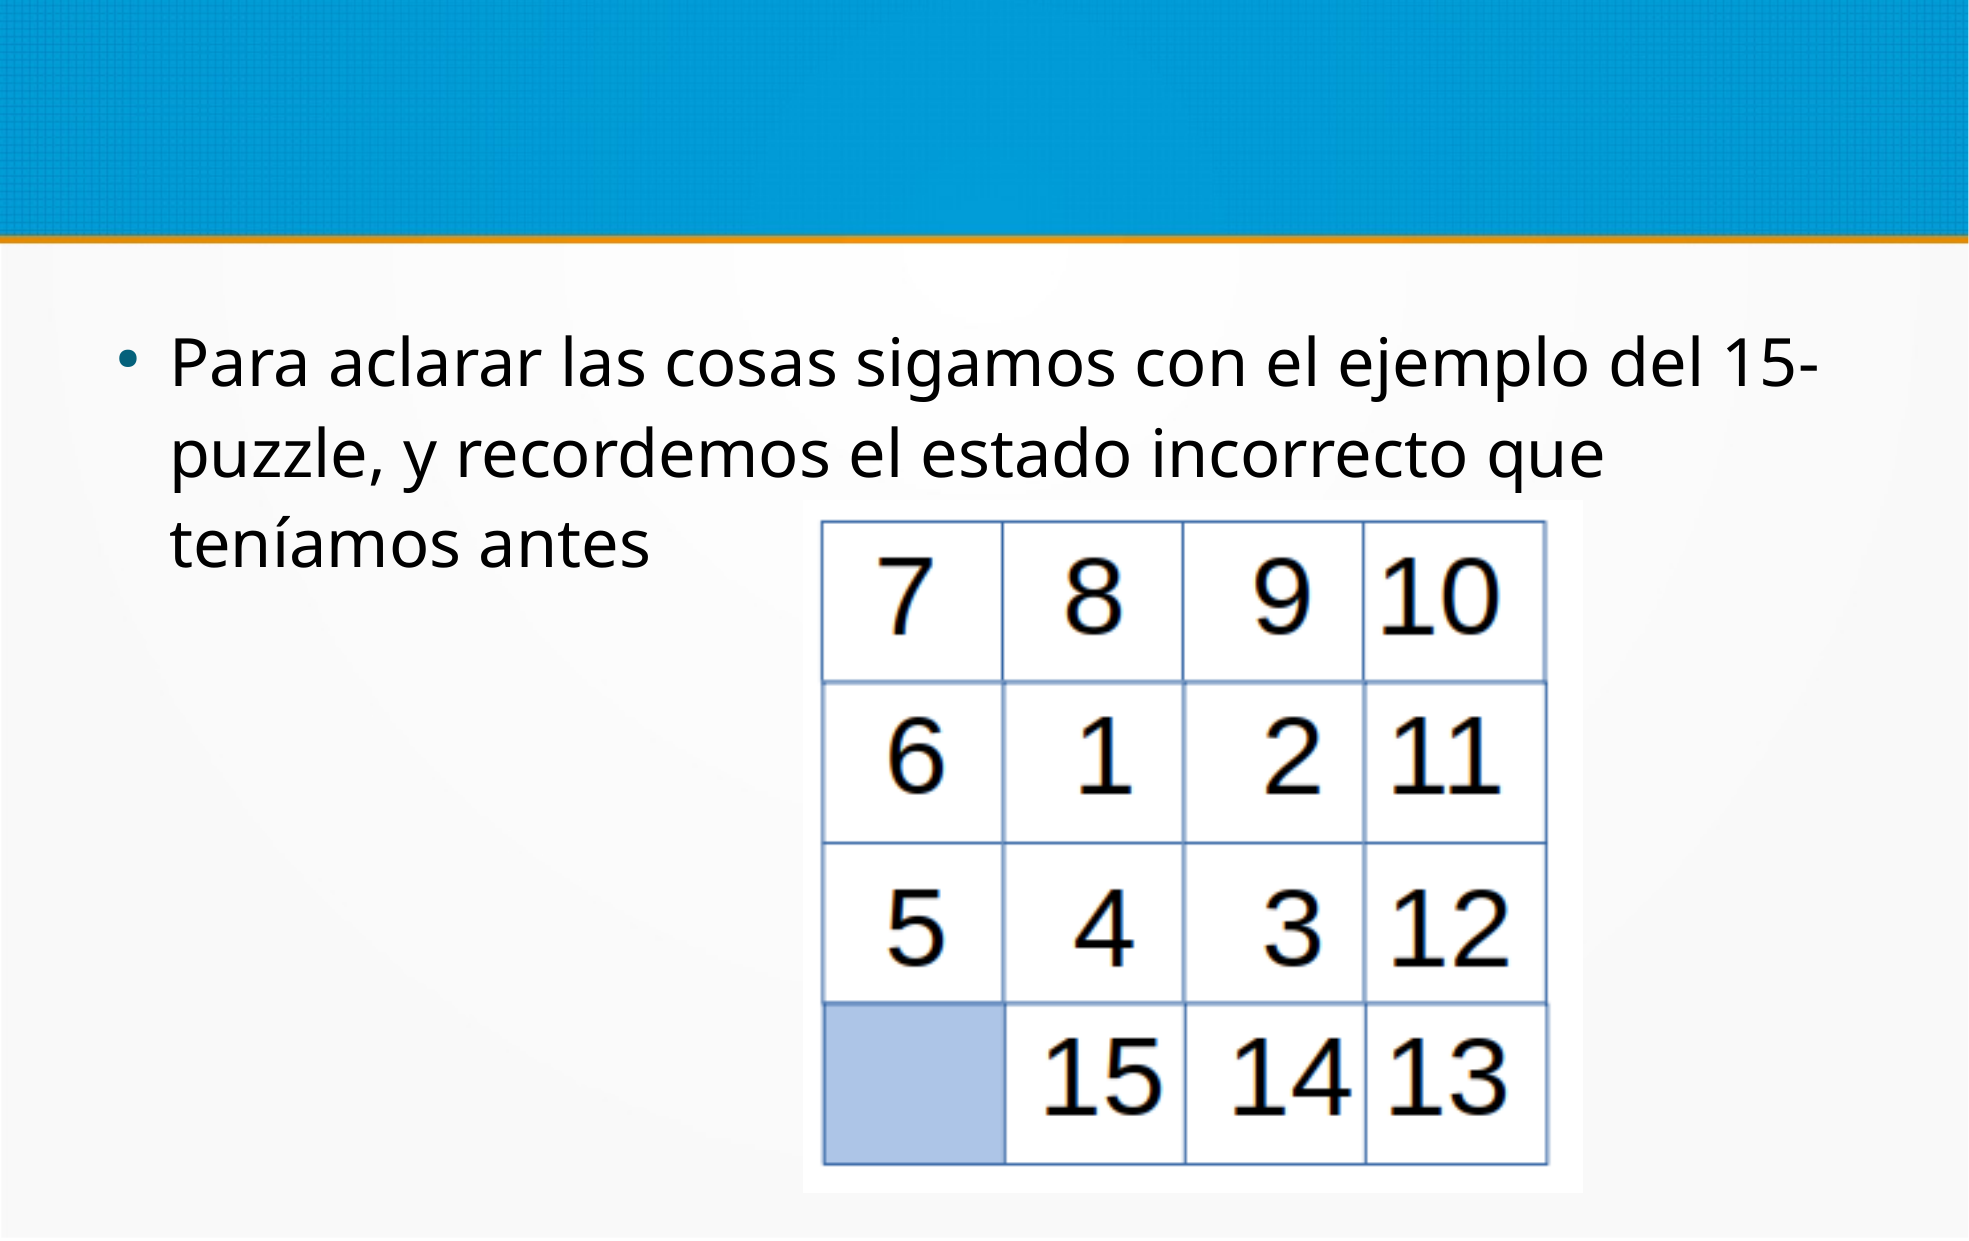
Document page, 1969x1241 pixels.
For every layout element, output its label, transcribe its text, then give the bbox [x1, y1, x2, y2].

picture [0, 233, 1969, 1241]
list Para aclarar las cosas sigamos con el ejemplo del 15-puzzle, y recordemos el estado incorrecto que teníamos antes [98, 315, 1861, 1081]
